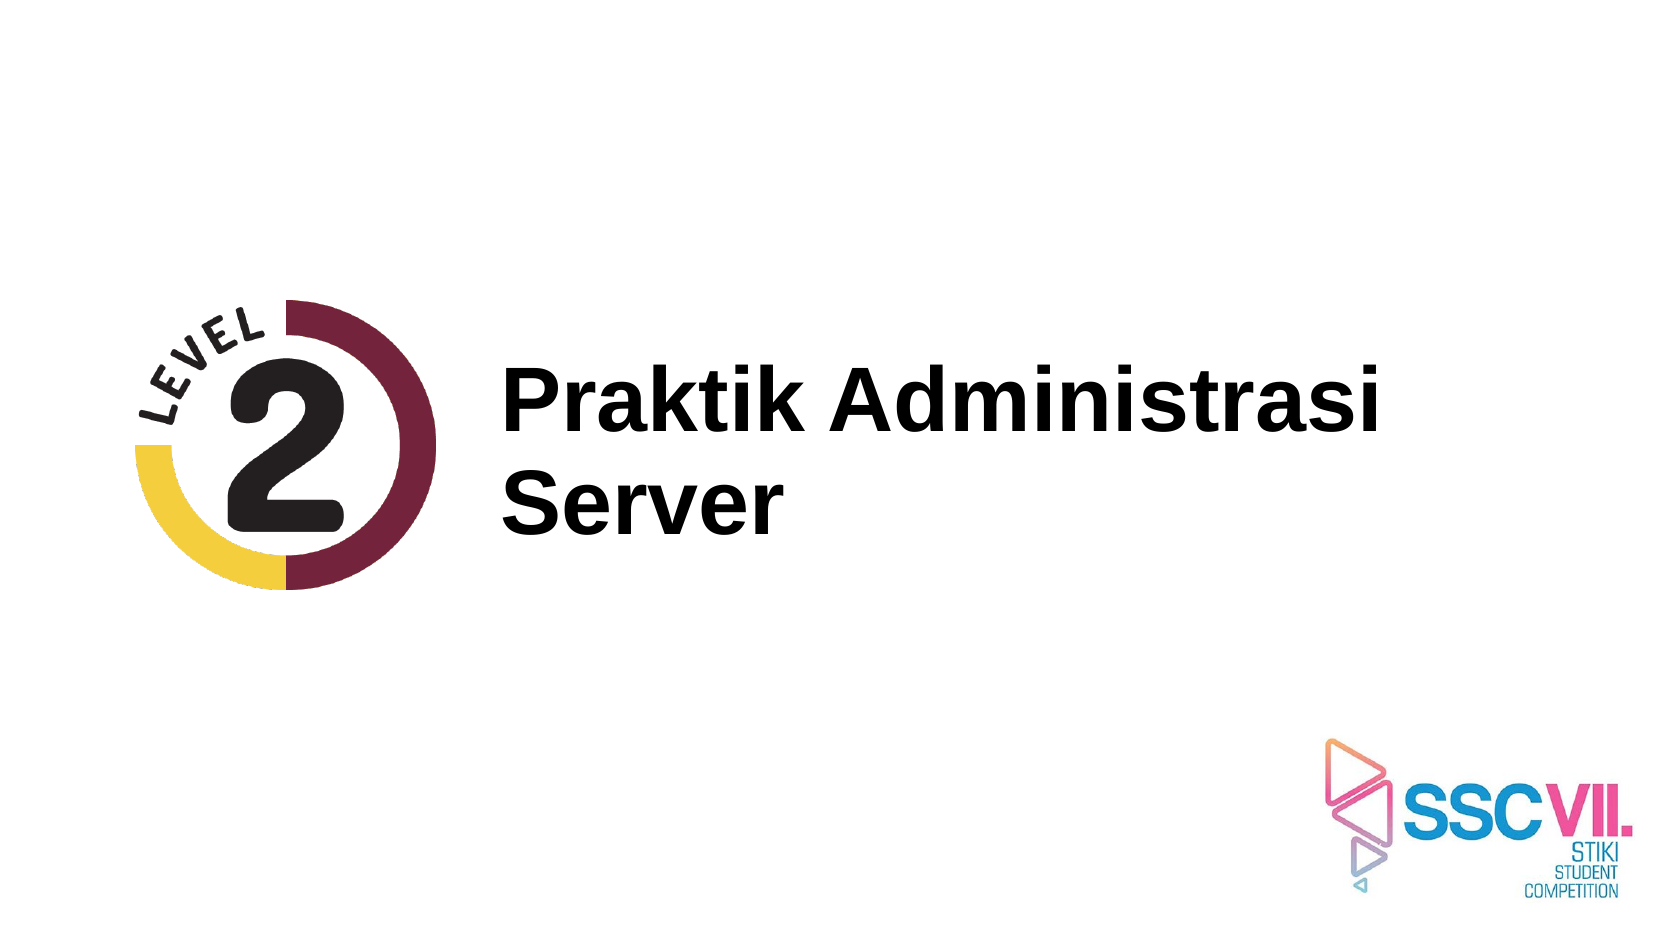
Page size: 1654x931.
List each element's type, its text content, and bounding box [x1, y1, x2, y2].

picture [135, 300, 436, 590]
title Praktik Administrasi Server [500, 348, 1456, 554]
picture [1320, 729, 1637, 906]
